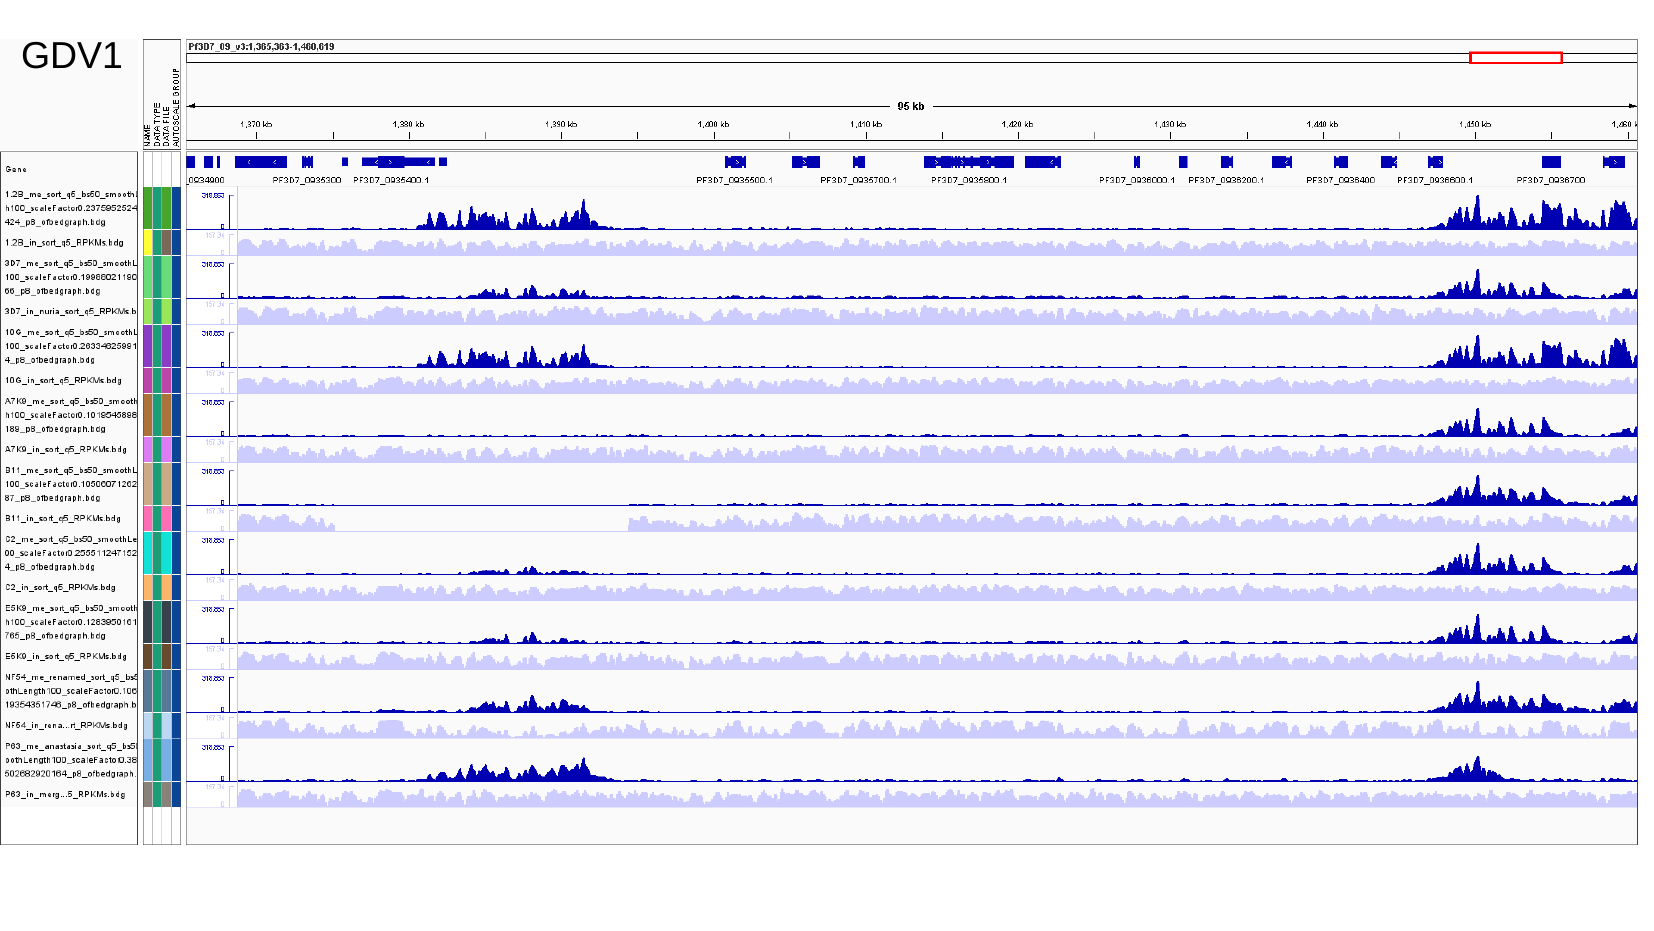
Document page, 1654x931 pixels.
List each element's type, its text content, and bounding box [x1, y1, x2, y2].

text_box GDV1 [6, 26, 142, 126]
picture [0, 39, 1654, 845]
